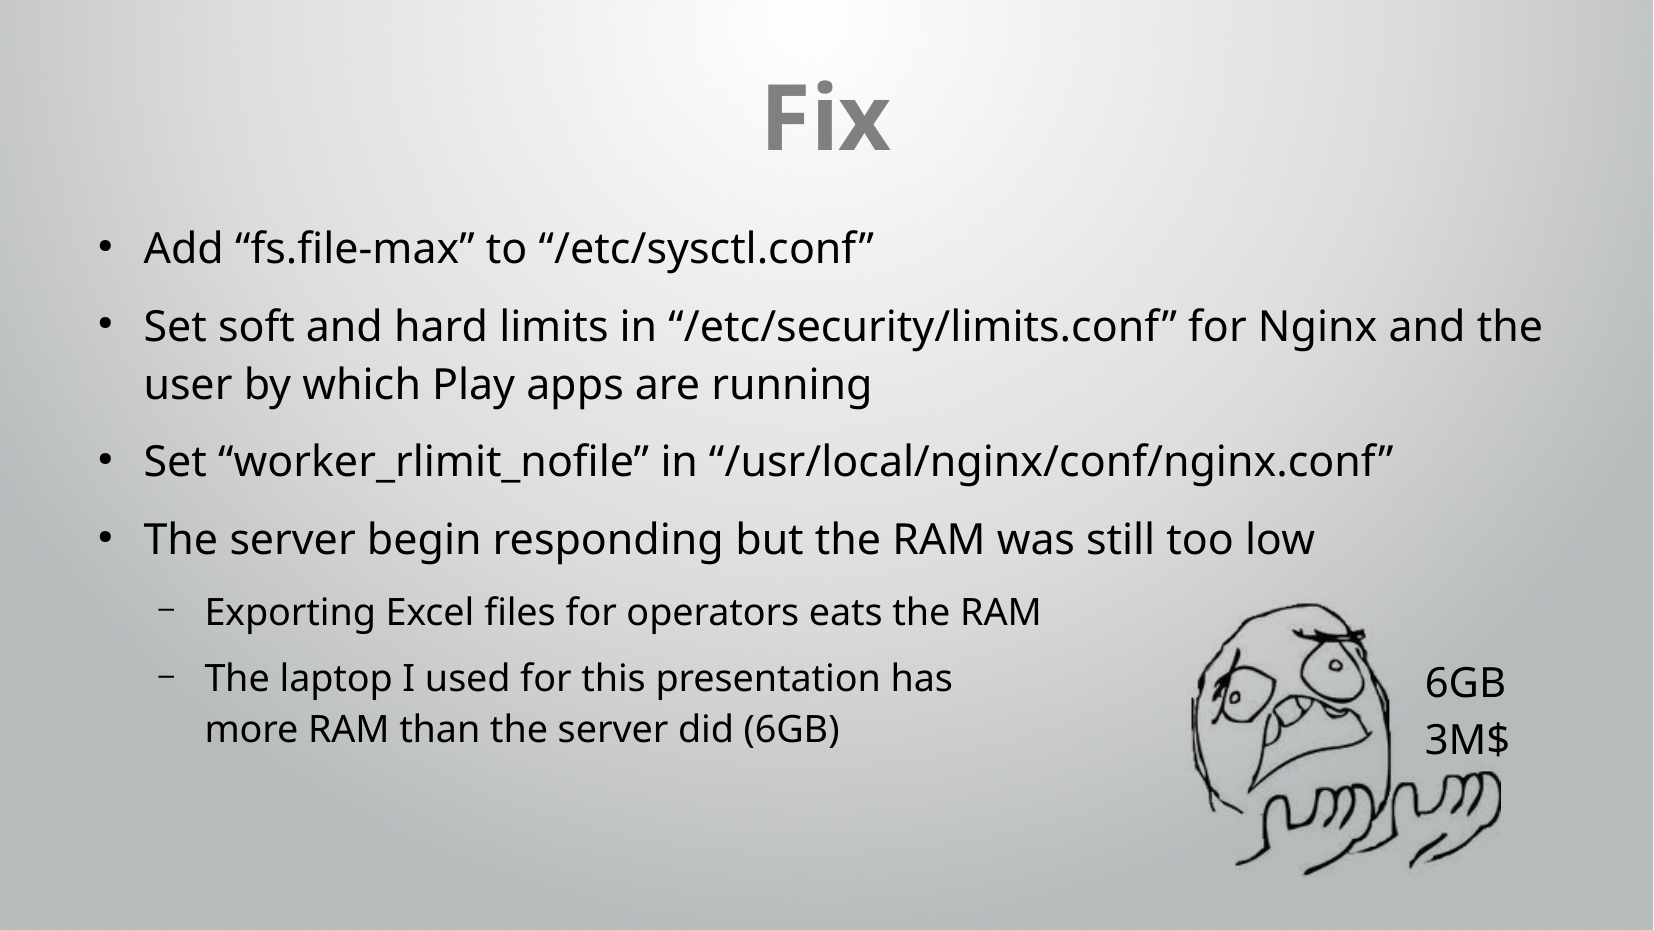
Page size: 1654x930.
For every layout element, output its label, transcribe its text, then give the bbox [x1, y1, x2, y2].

text_box 6GB 3M$ [1410, 645, 1571, 754]
title Fix [82, 36, 1571, 193]
list Add “fs.file-max” to “/etc/sysctl.conf” Set soft and hard limits in “/etc/security/limits.conf” for Nginx and the user by which Play apps are running Set “worker_rlimit_nofile” in “/usr/local/nginx/conf/nginx.conf” The server begin responding but the RAM was still too low Exporting Excel files for operators eats the RAM The laptop I used for this presentation has more RAM than the server did (6GB) [82, 217, 1571, 757]
picture [0, 0, 1654, 930]
